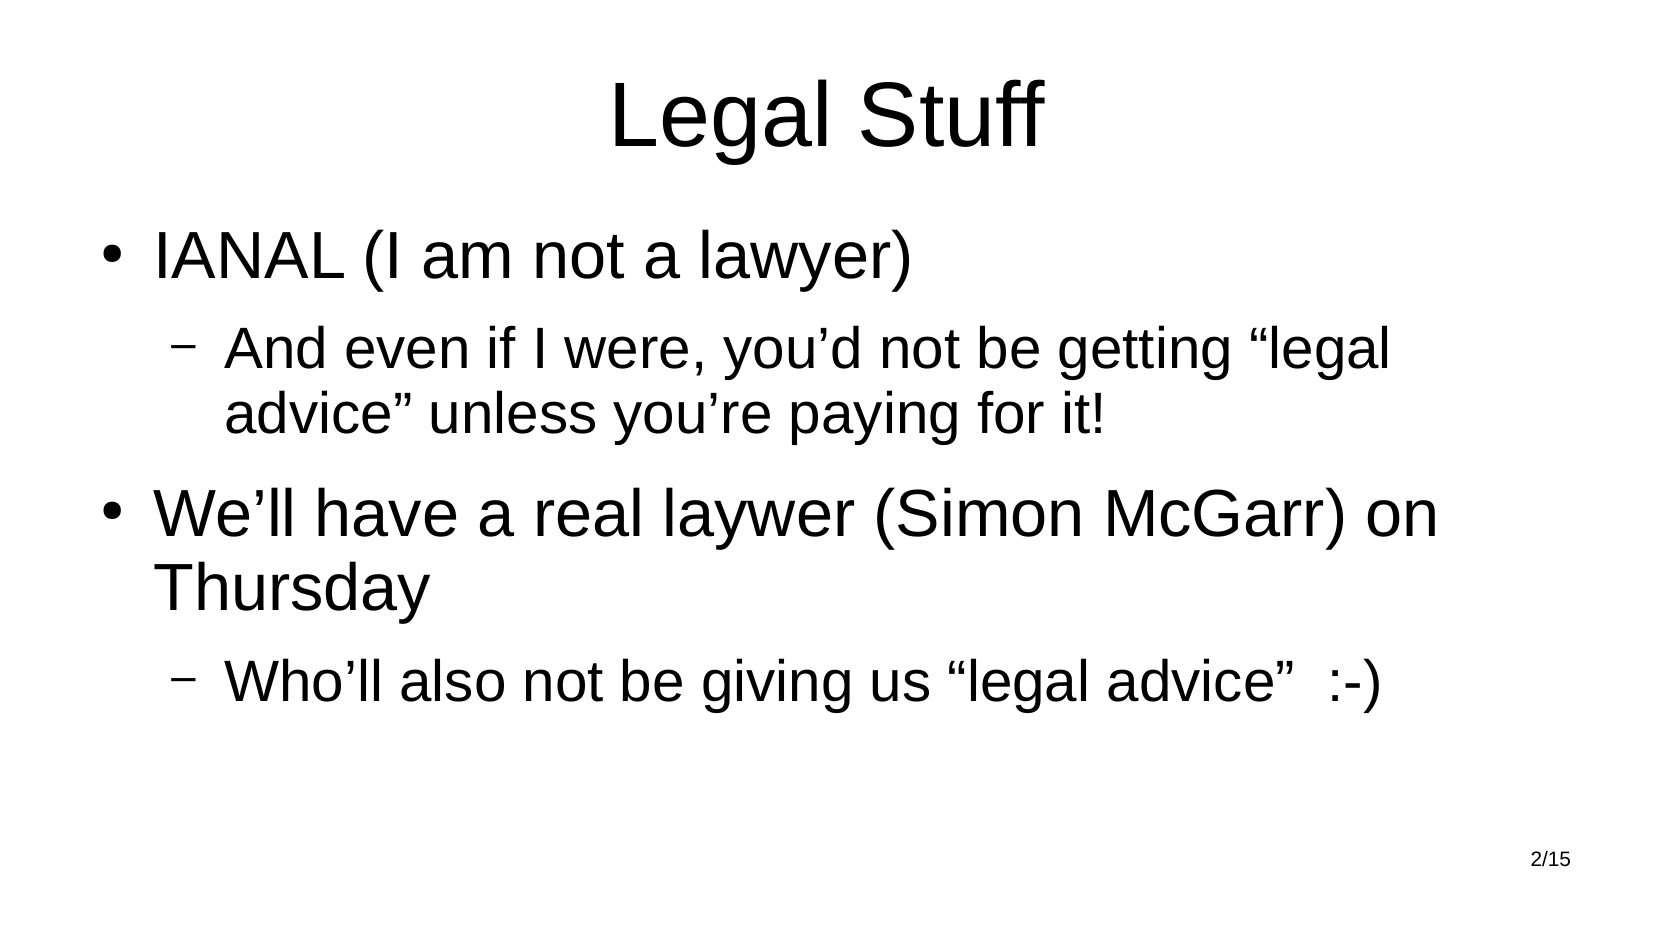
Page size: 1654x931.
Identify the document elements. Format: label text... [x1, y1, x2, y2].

list IANAL (I am not a lawyer) And even if I were, you’d not be getting “legal advice” unless you’re paying for it! We’ll have a real laywer (Simon McGarr) on Thursday Who’ll also not be giving us “legal advice” :-) [82, 217, 1571, 758]
title Legal Stuff [82, 37, 1571, 193]
